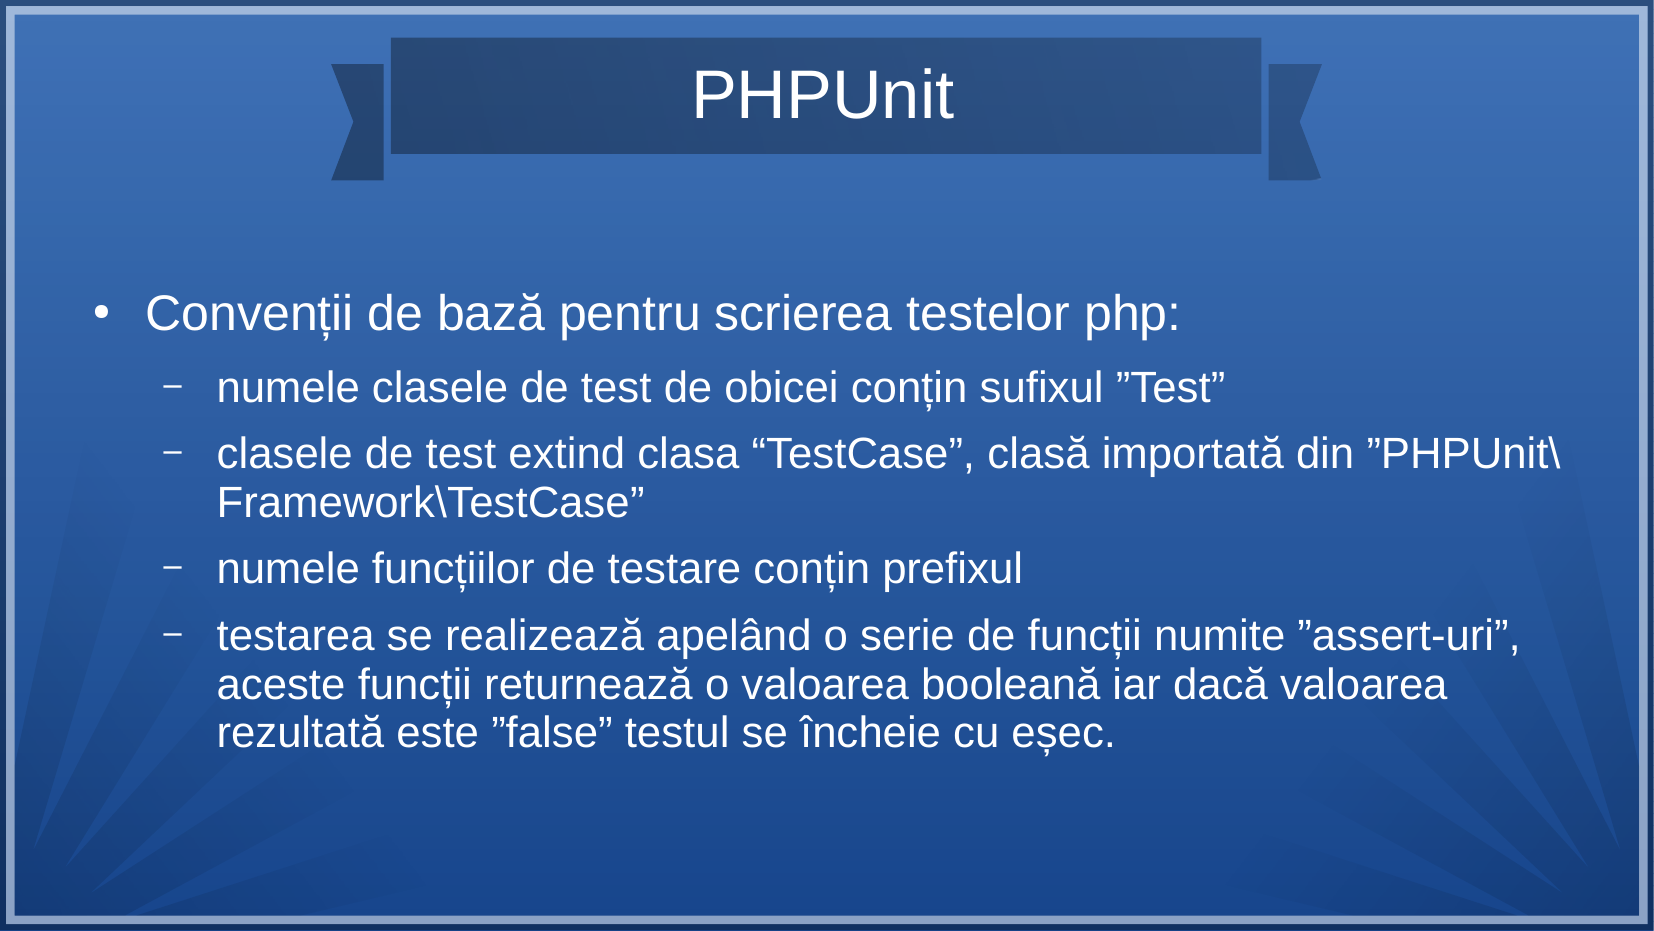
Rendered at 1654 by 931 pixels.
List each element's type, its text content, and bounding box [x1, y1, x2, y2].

list Convenții de bază pentru scrierea testelor php: numele clasele de test de obicei conțin sufixul ”Test” clasele de test extind clasa “TestCase”, clasă importată din ”PHPUnit\Framework\TestCase” numele funcțiilor de testare conțin prefixul testarea se realizează apelând o serie de funcții numite ”assert-uri”, aceste funcții returnează o valoarea booleană iar dacă valoarea rezultată este ”false” testul se încheie cu eșec. [75, 285, 1564, 781]
title PHPUnit [385, 35, 1261, 154]
